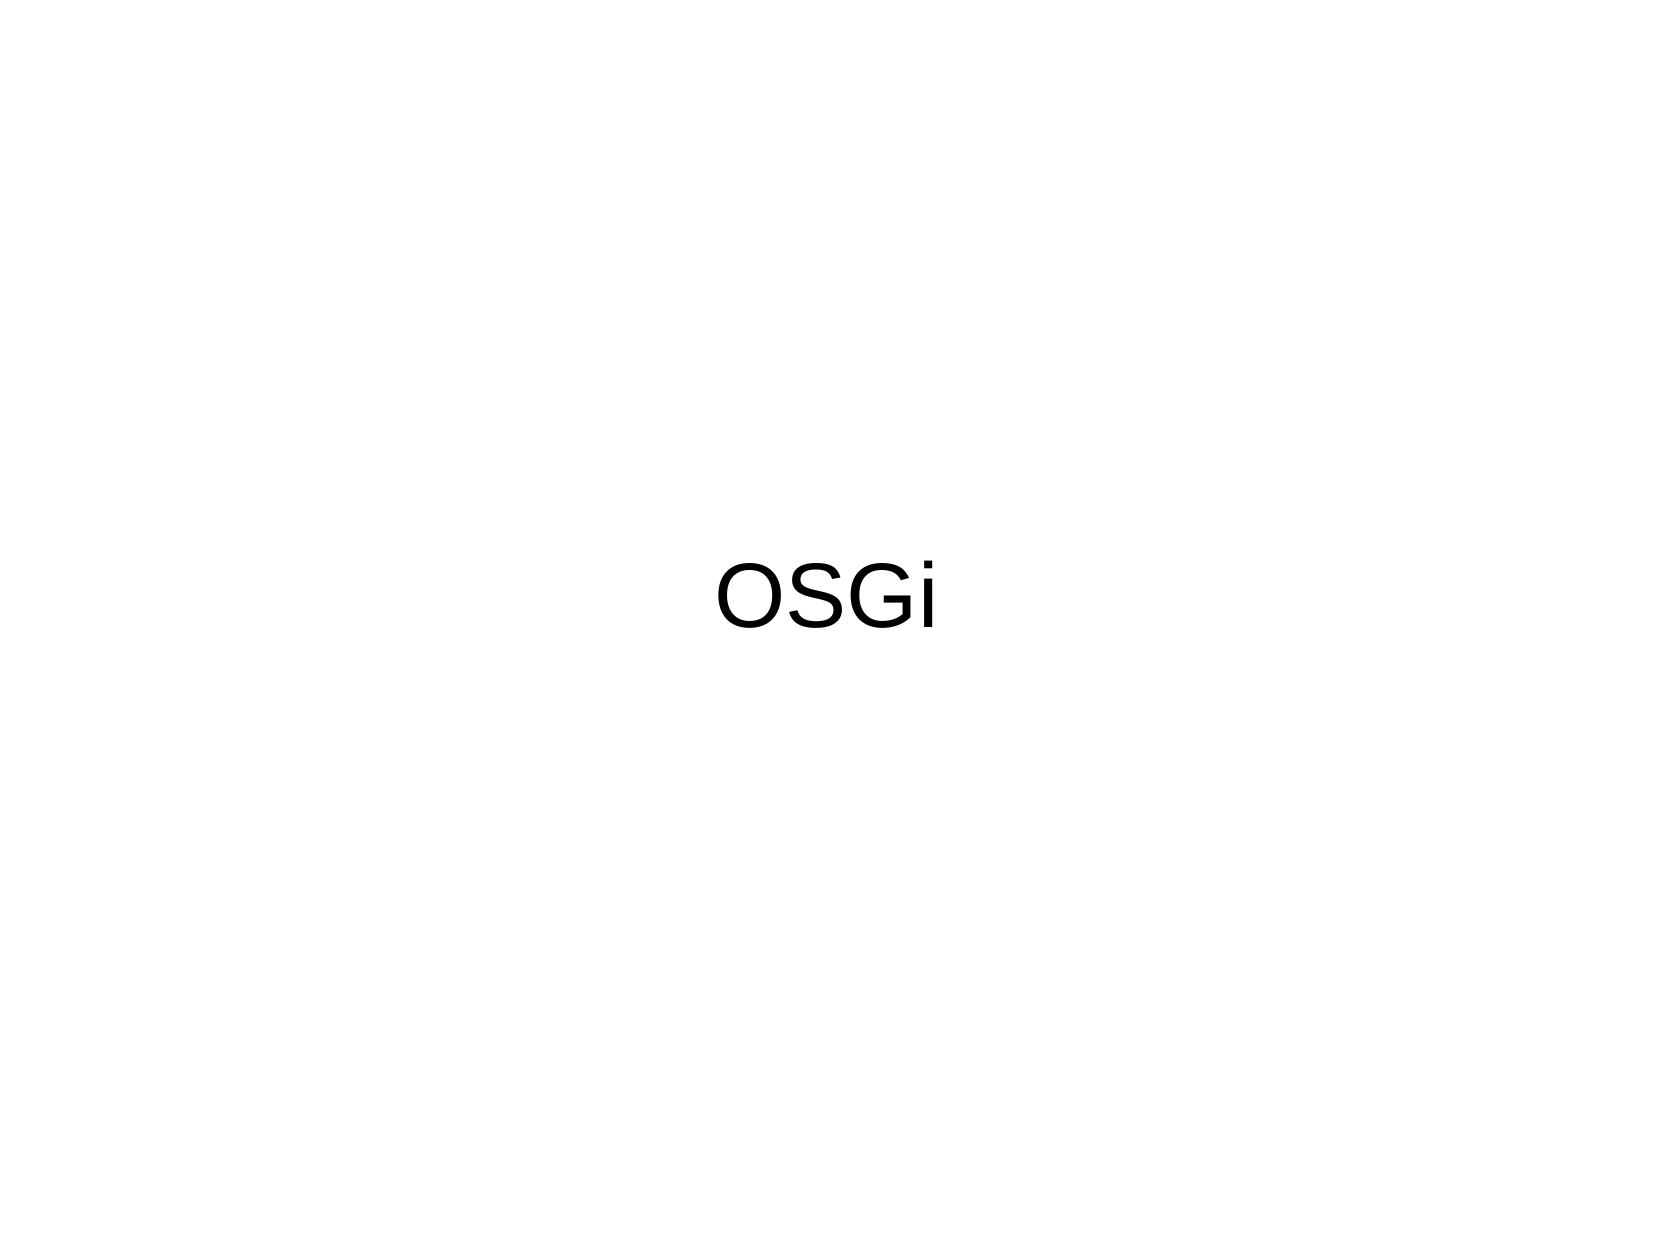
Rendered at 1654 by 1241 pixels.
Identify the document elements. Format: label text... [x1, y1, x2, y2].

title OSGi [82, 492, 1571, 700]
